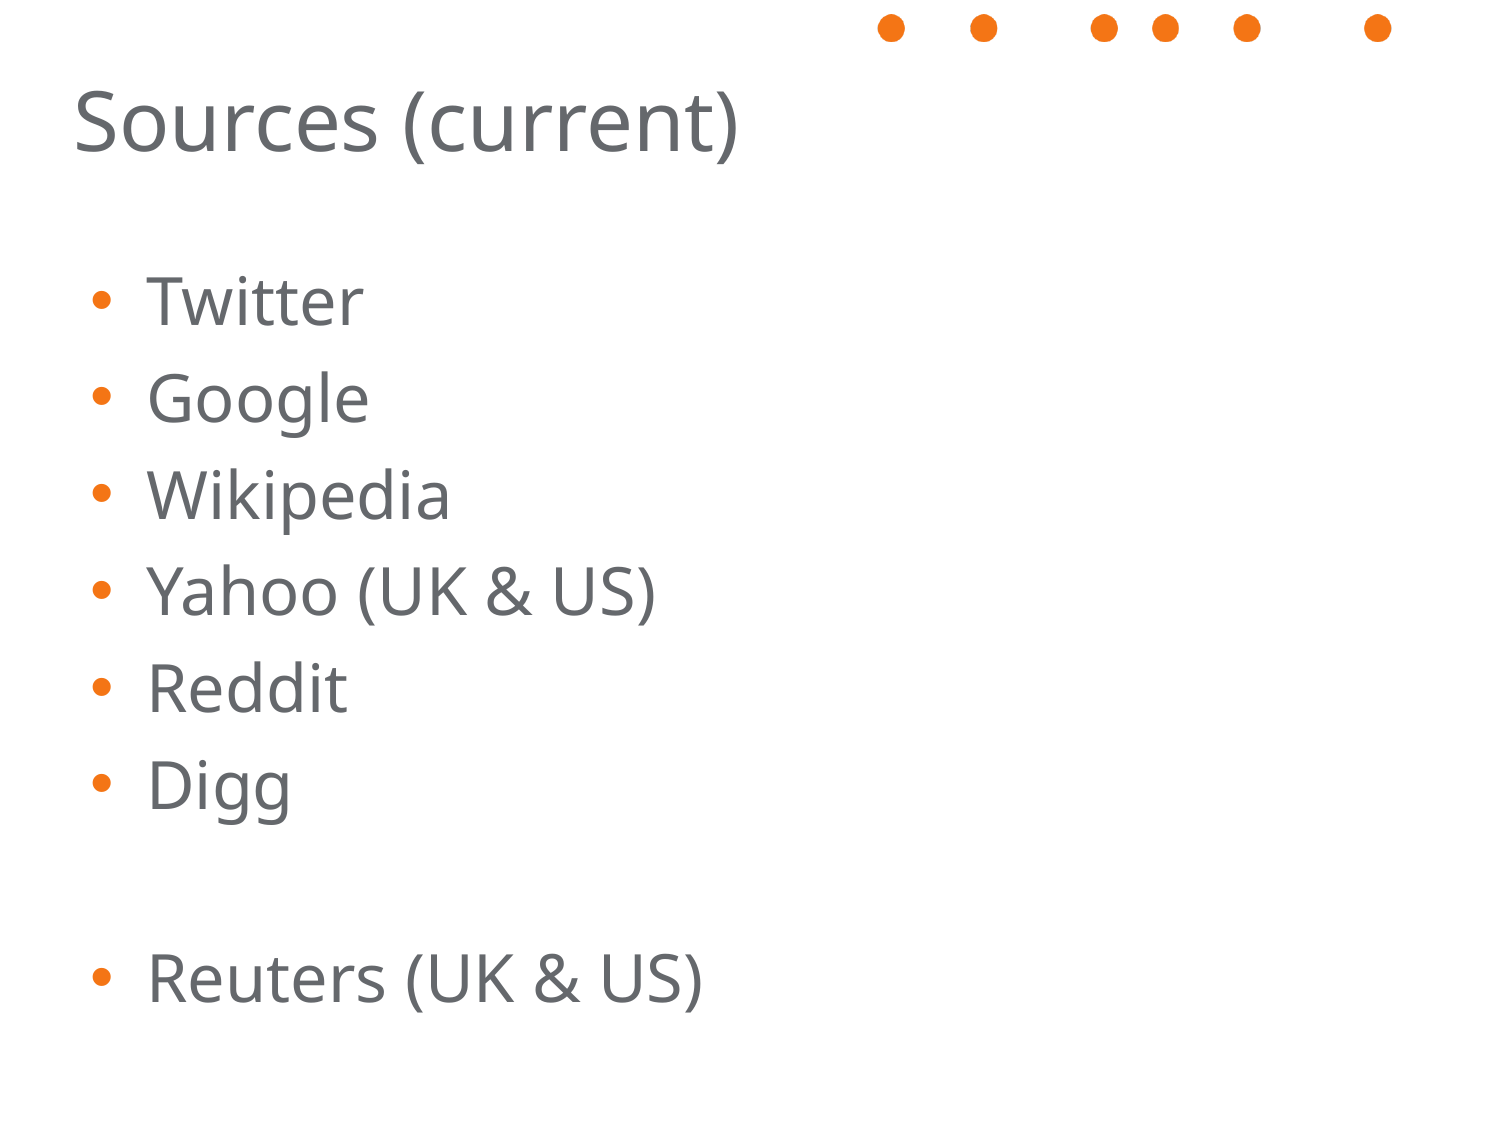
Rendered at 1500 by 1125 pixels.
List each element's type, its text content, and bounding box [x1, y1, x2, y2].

list Twitter Google Wikipedia Yahoo (UK & US) Reddit Digg Reuters (UK & US) [75, 251, 1426, 1087]
picture [850, 14, 1441, 42]
title Sources (current) [59, 59, 1441, 178]
